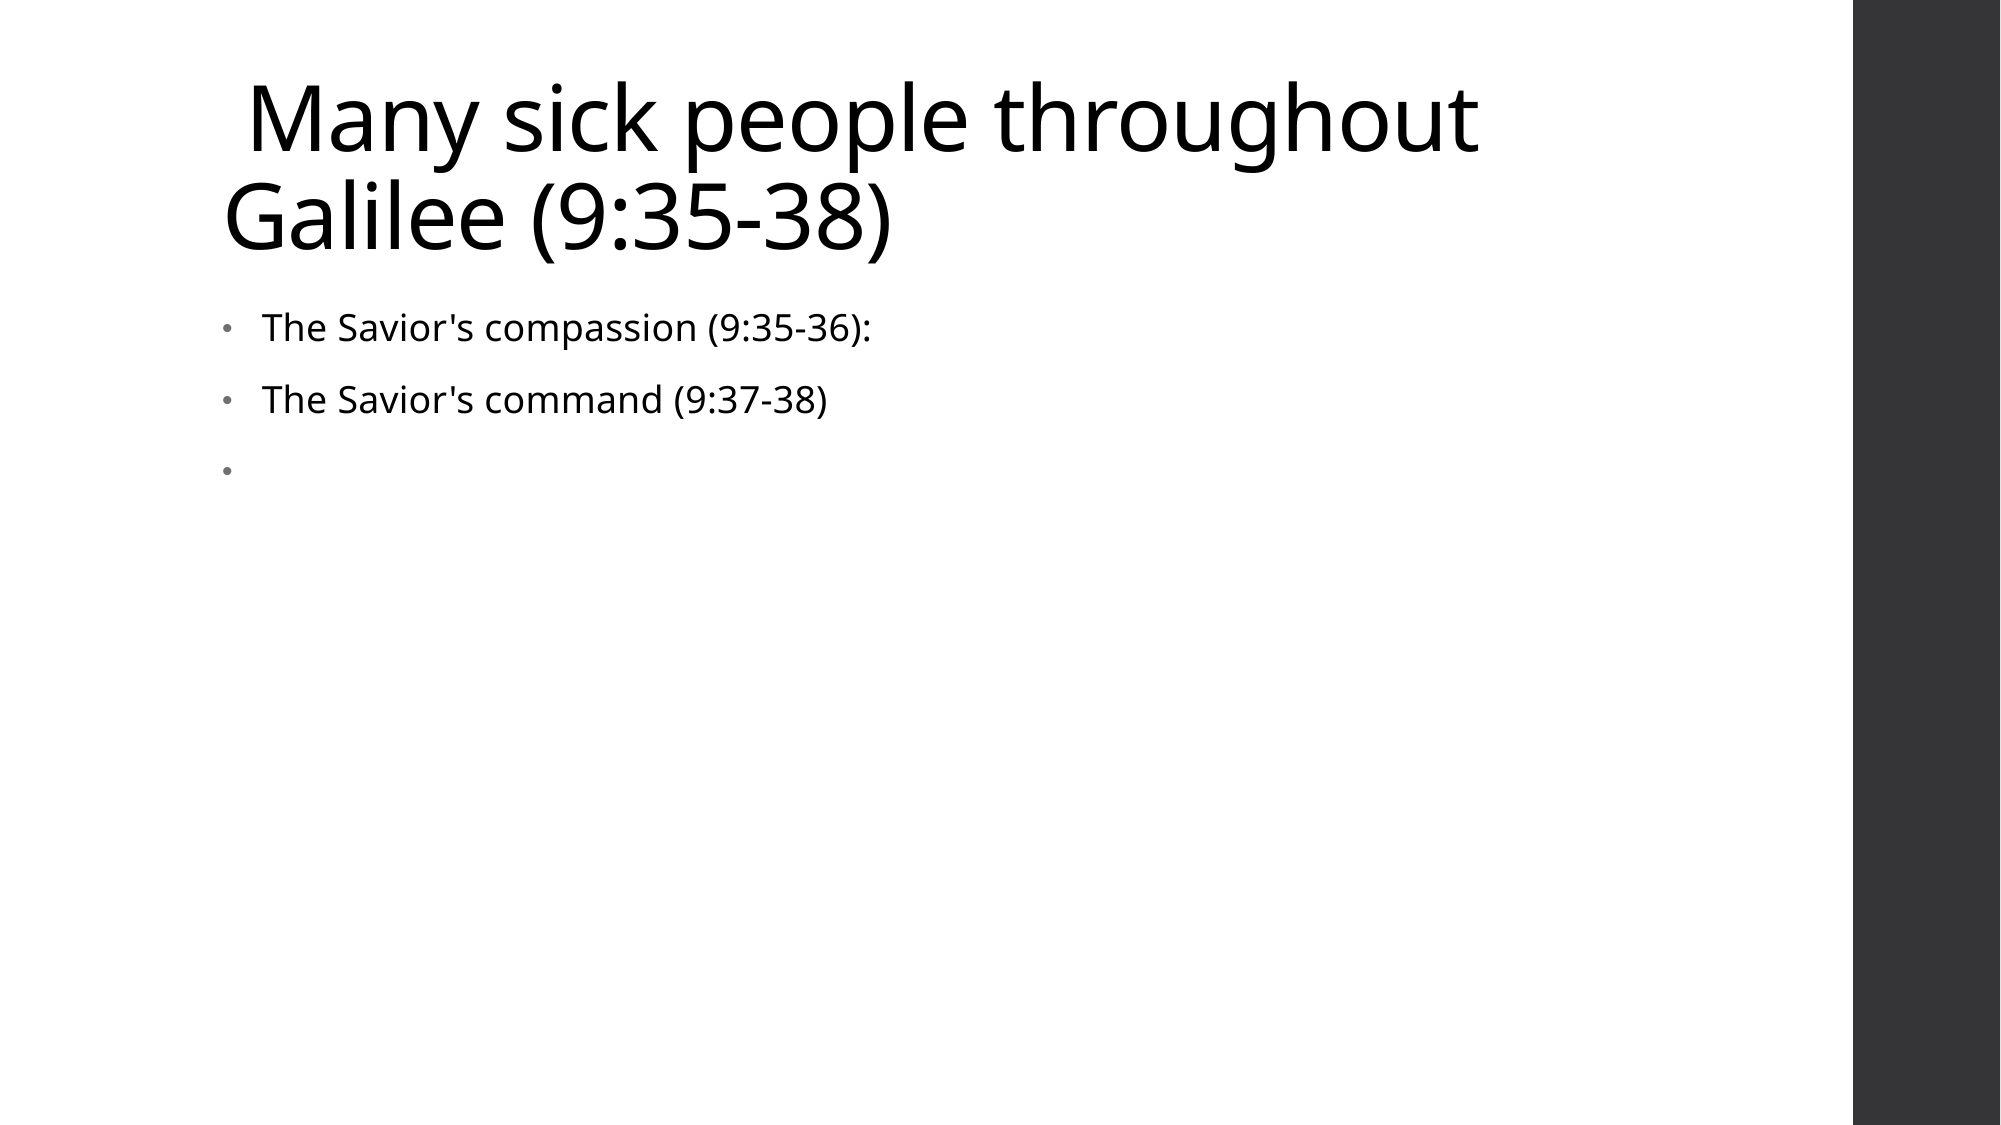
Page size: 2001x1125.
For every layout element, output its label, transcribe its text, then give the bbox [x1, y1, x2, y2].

title Many sick people throughout Galilee (9:35-38) [206, 60, 1797, 278]
list The Savior's compassion (9:35-36): The Savior's command (9:37-38) [206, 299, 1617, 1014]
